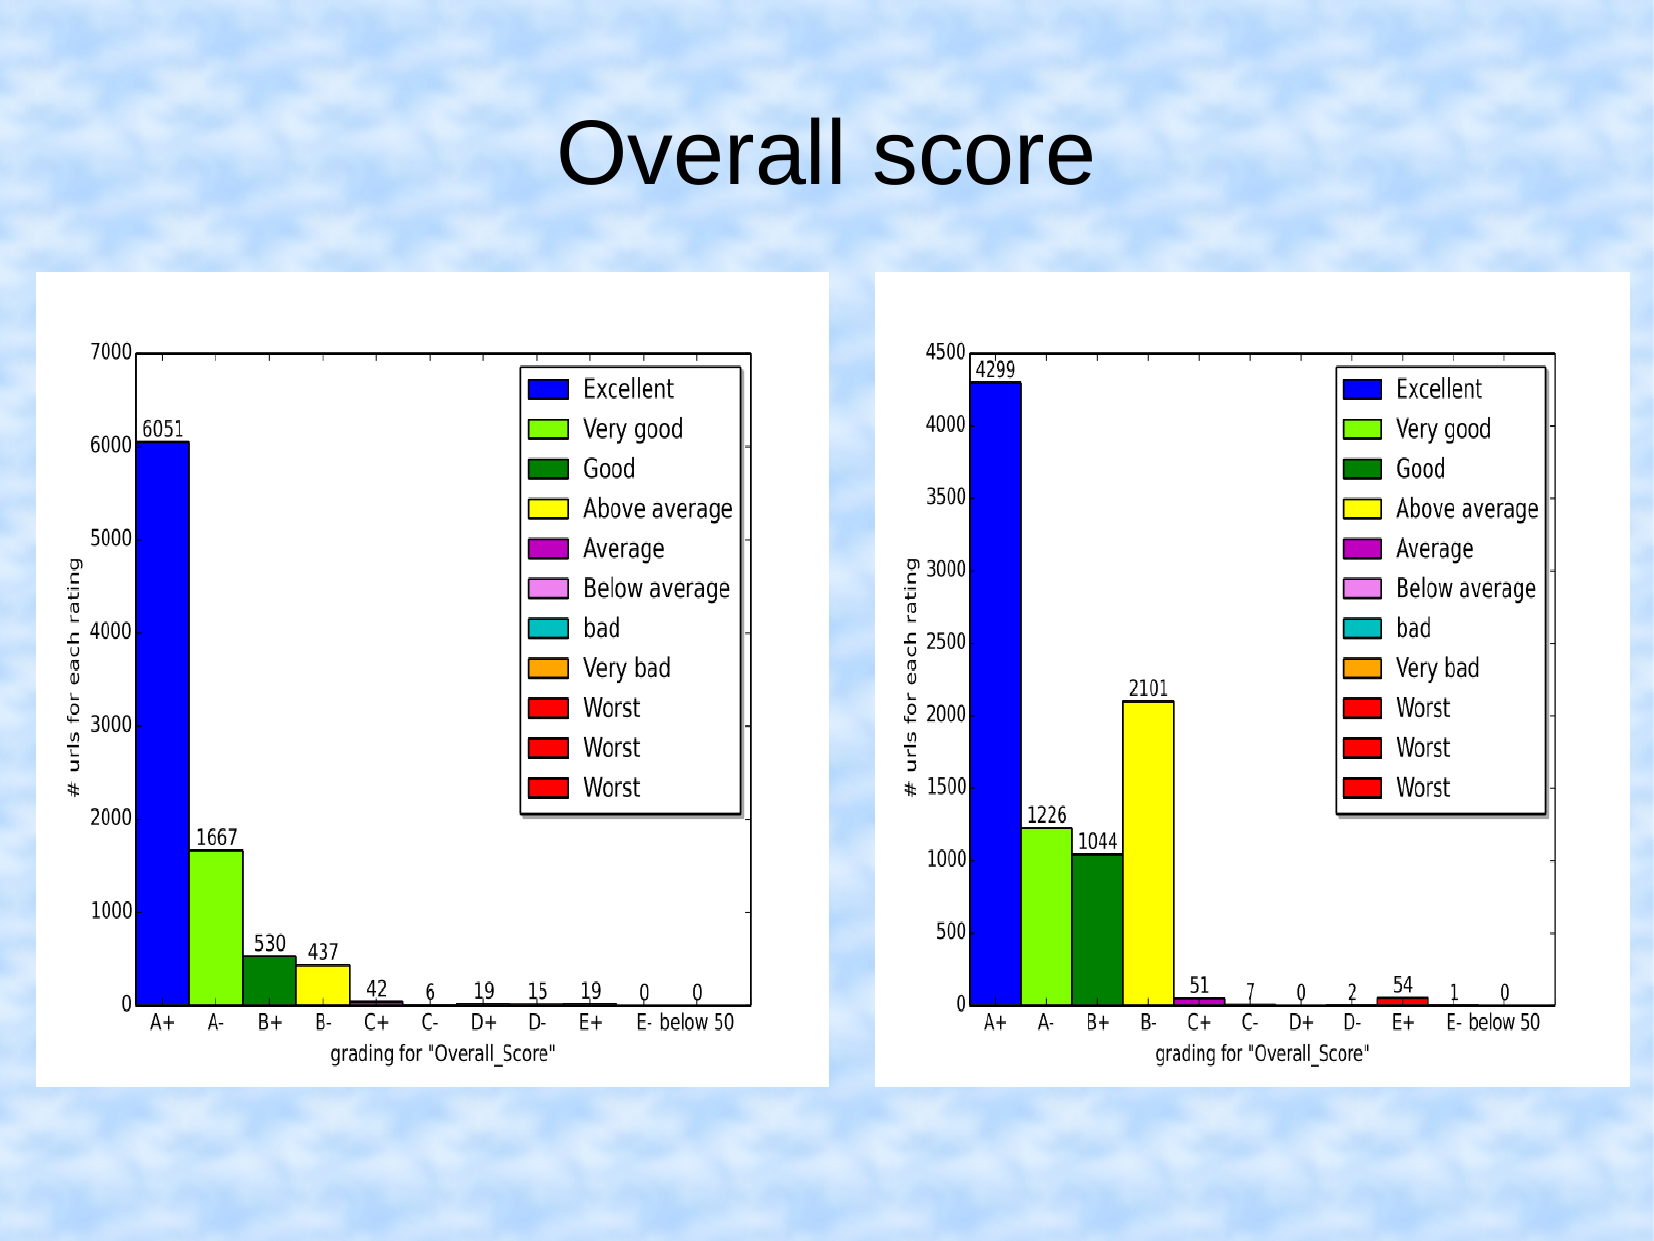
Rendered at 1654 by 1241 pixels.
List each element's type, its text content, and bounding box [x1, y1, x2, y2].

title Overall score [82, 49, 1571, 257]
picture [0, 0, 1654, 1241]
